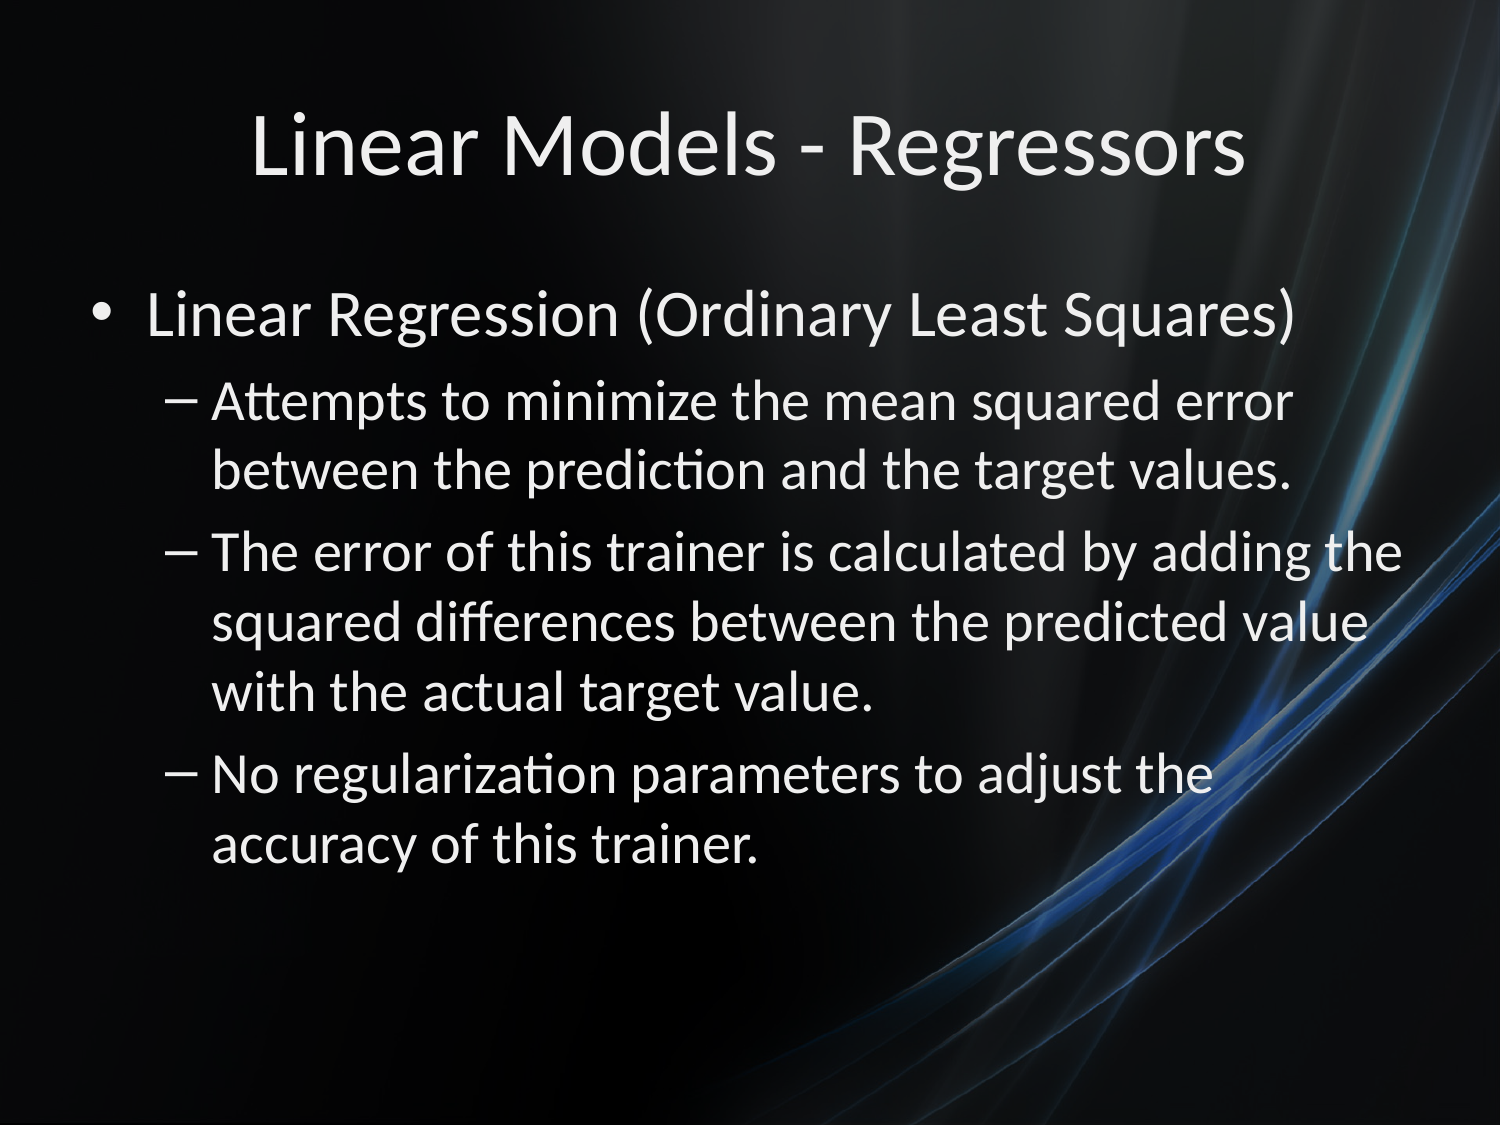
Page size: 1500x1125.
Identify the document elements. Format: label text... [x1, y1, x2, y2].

picture [0, 0, 1500, 1125]
list Linear Regression (Ordinary Least Squares) Attempts to minimize the mean squared error between the prediction and the target values. The error of this trainer is calculated by adding the squared differences between the predicted value with the actual target value. No regularization parameters to adjust the accuracy of this trainer. [75, 262, 1425, 1005]
title Linear Models - Regressors [75, 45, 1425, 233]
